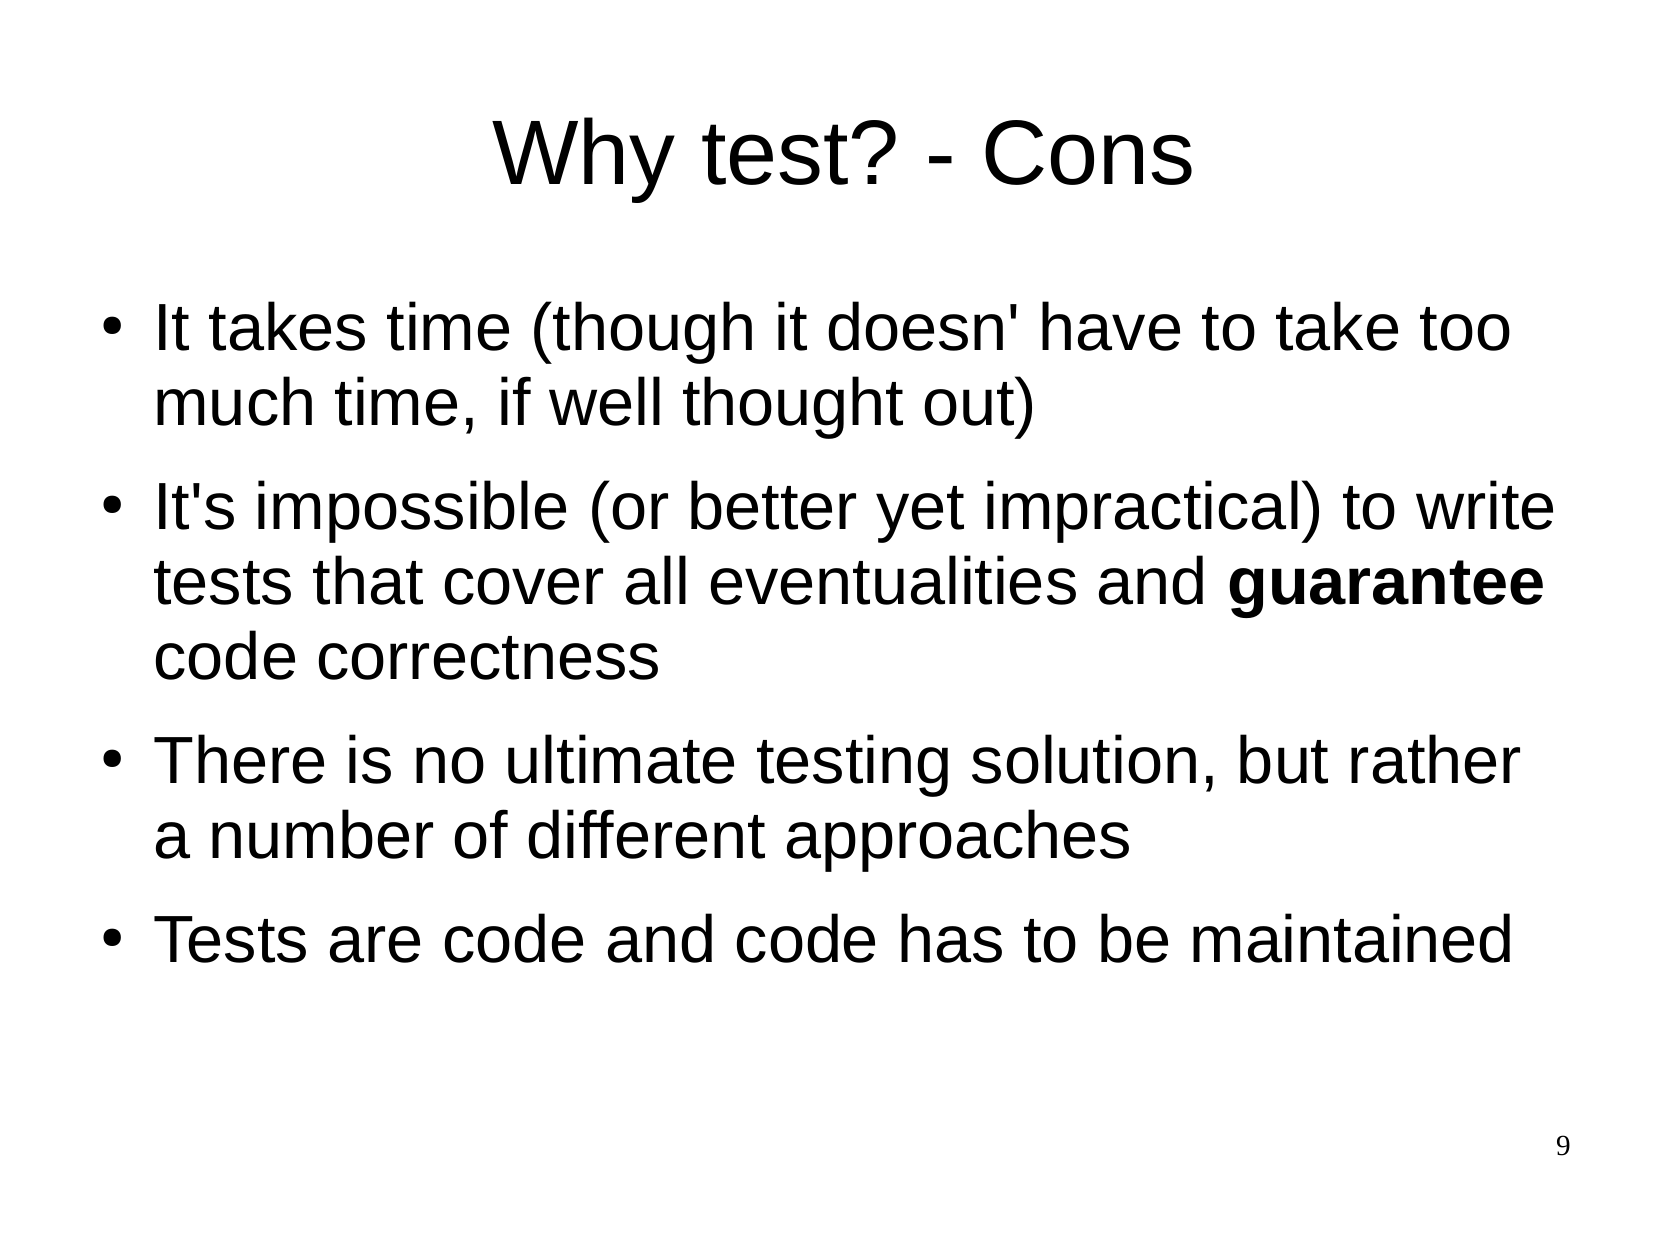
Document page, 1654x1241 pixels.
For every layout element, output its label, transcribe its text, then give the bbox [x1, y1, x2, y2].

title Why test? - Cons [82, 49, 1571, 257]
list It takes time (though it doesn' have to take too much time, if well thought out) It's impossible (or better yet impractical) to write tests that cover all eventualities and guarantee code correctness There is no ultimate testing solution, but rather a number of different approaches Tests are code and code has to be maintained [82, 290, 1571, 1010]
